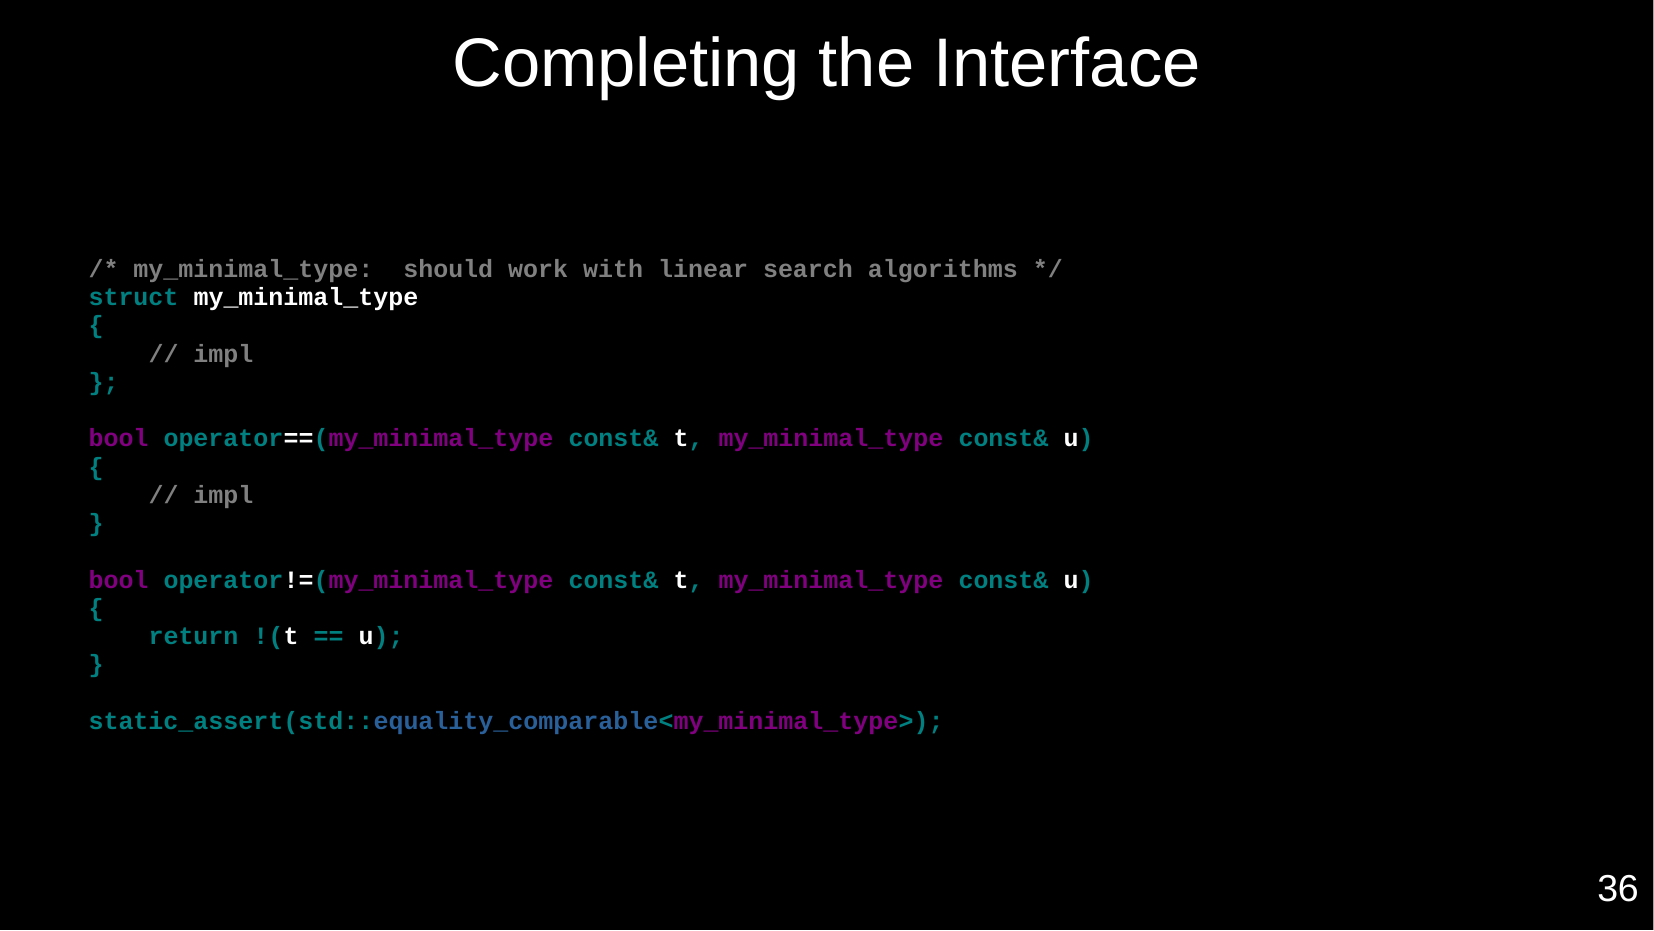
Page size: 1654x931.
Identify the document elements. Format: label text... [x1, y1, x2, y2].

text_box <number> [1024, 860, 1654, 931]
subtitle /* my_minimal_type: should work with linear search algorithms */ struct my_minimal_type { // impl }; bool operator==(my_minimal_type const& t, my_minimal_type const& u) { // impl } bool operator!=(my_minimal_type const& t, my_minimal_type const& u) { return !(t == u); } static_assert(std::equality_comparable<my_minimal_type>); [88, 132, 1577, 889]
title Completing the Interface [82, 4, 1571, 121]
